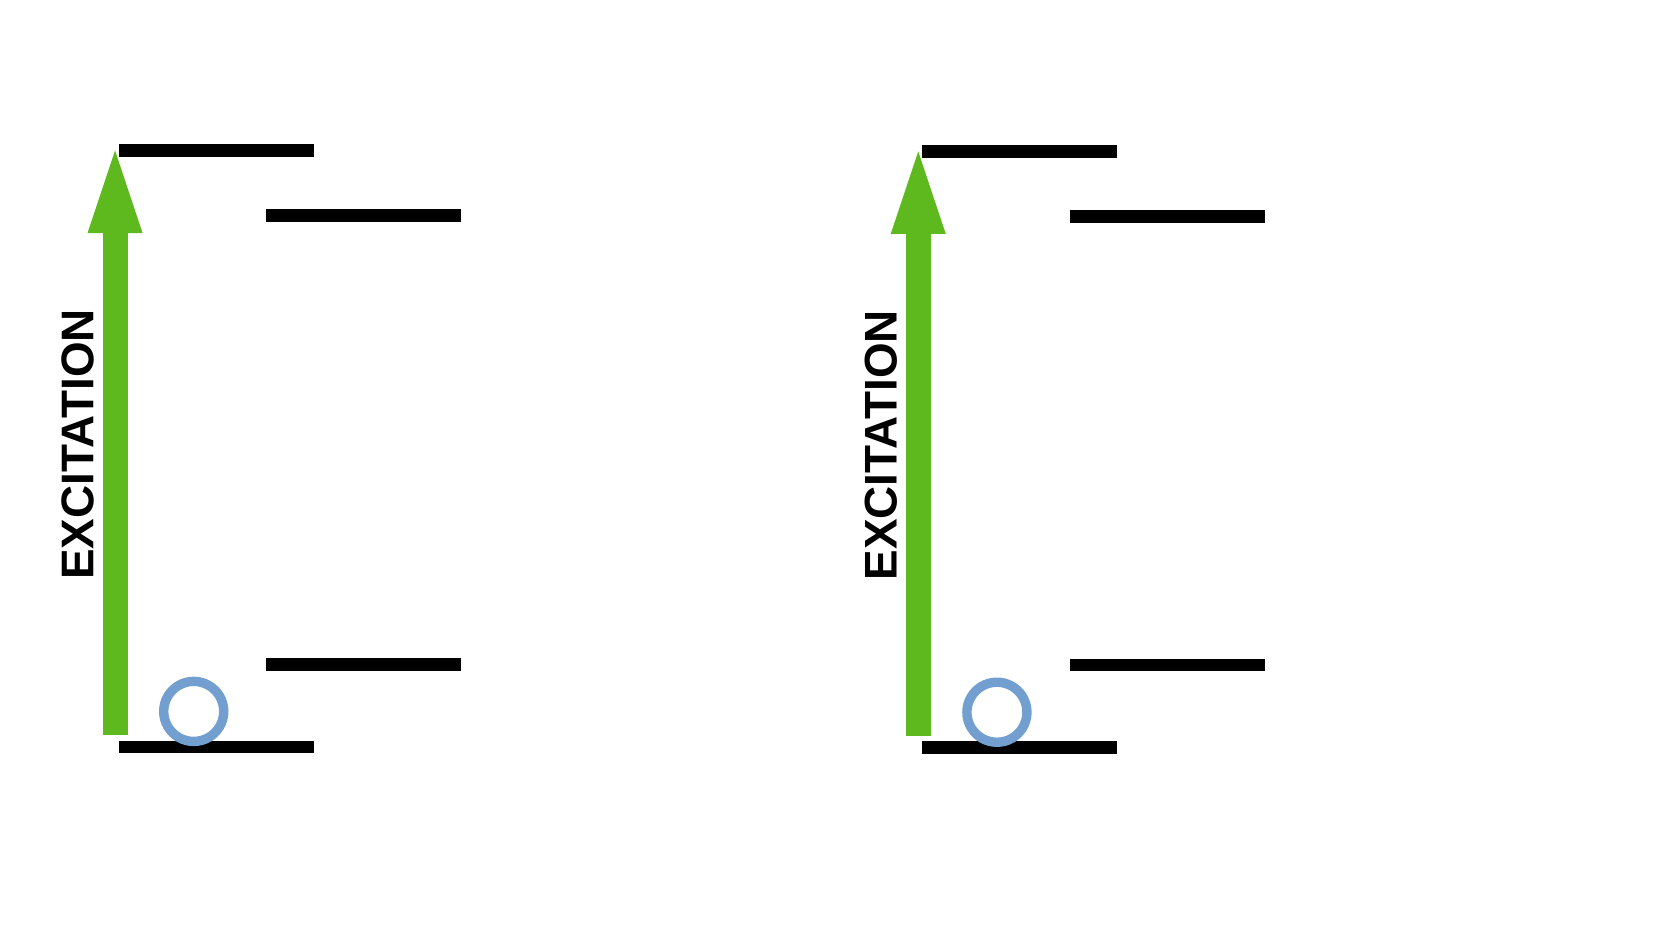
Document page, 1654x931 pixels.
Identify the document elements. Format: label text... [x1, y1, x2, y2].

text_box EXCITATION [44, 189, 111, 700]
text_box EXCITATION [847, 190, 914, 701]
